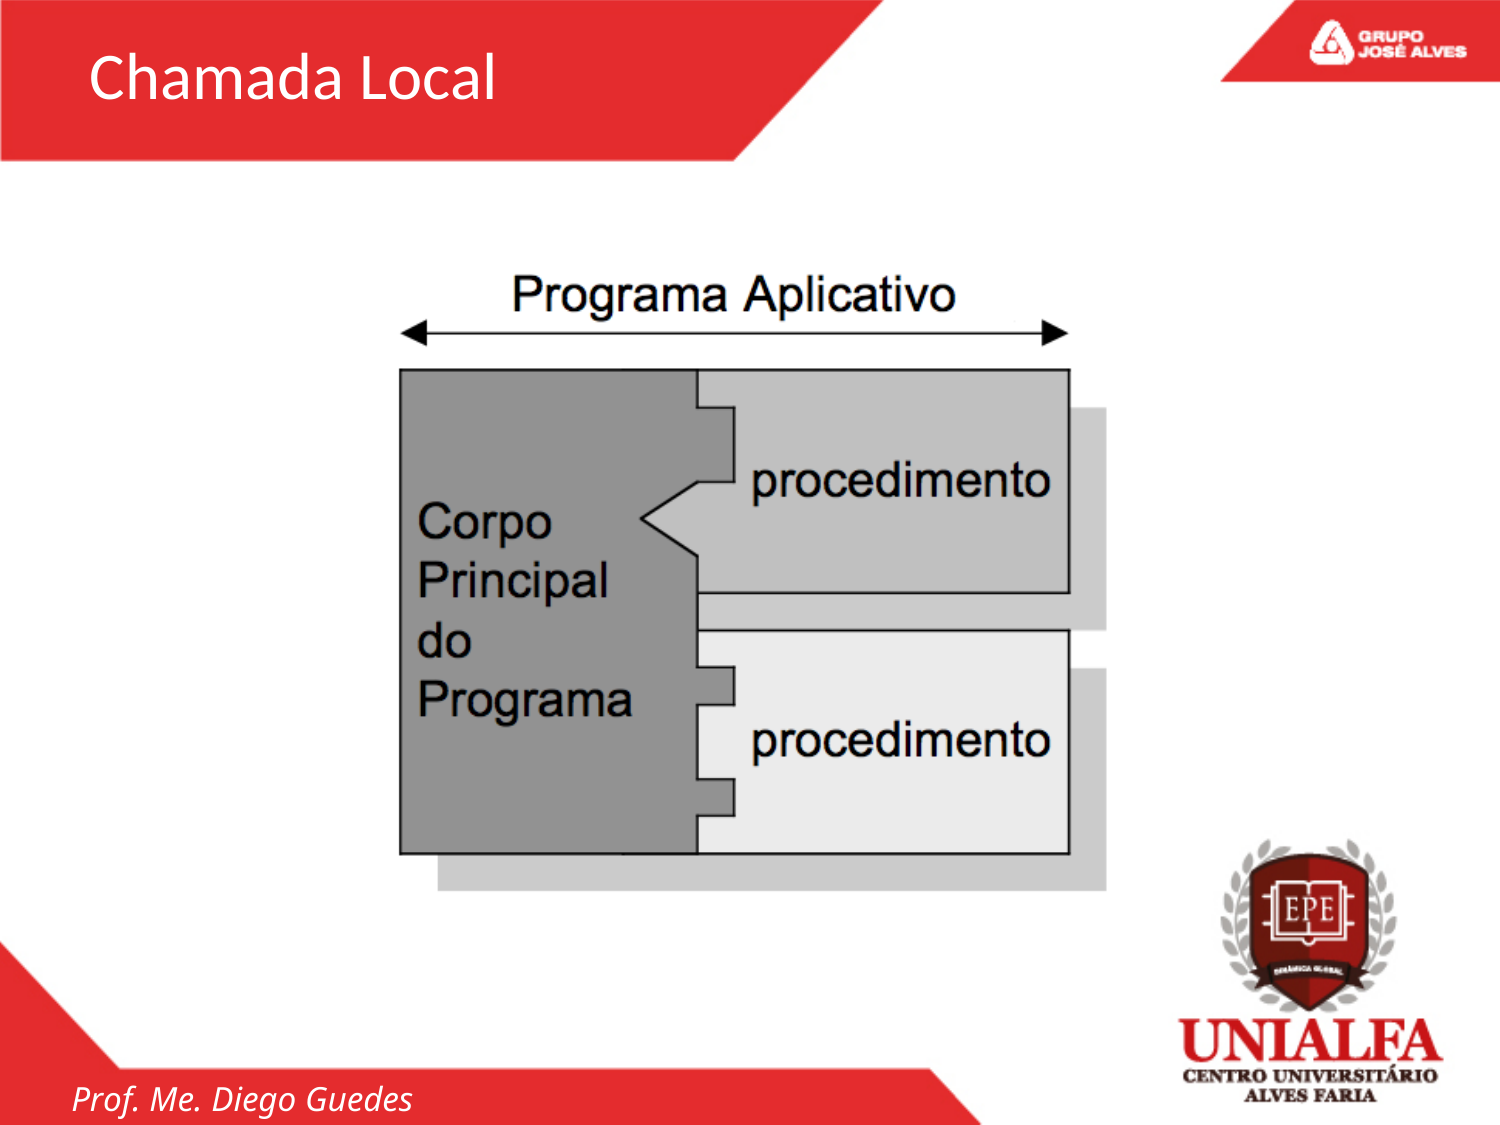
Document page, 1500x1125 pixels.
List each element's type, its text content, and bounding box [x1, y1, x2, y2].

text_box Chamada Local [74, 25, 730, 121]
text_box Prof. Me. Diego Guedes [56, 1070, 711, 1125]
picture [0, 0, 1500, 1125]
